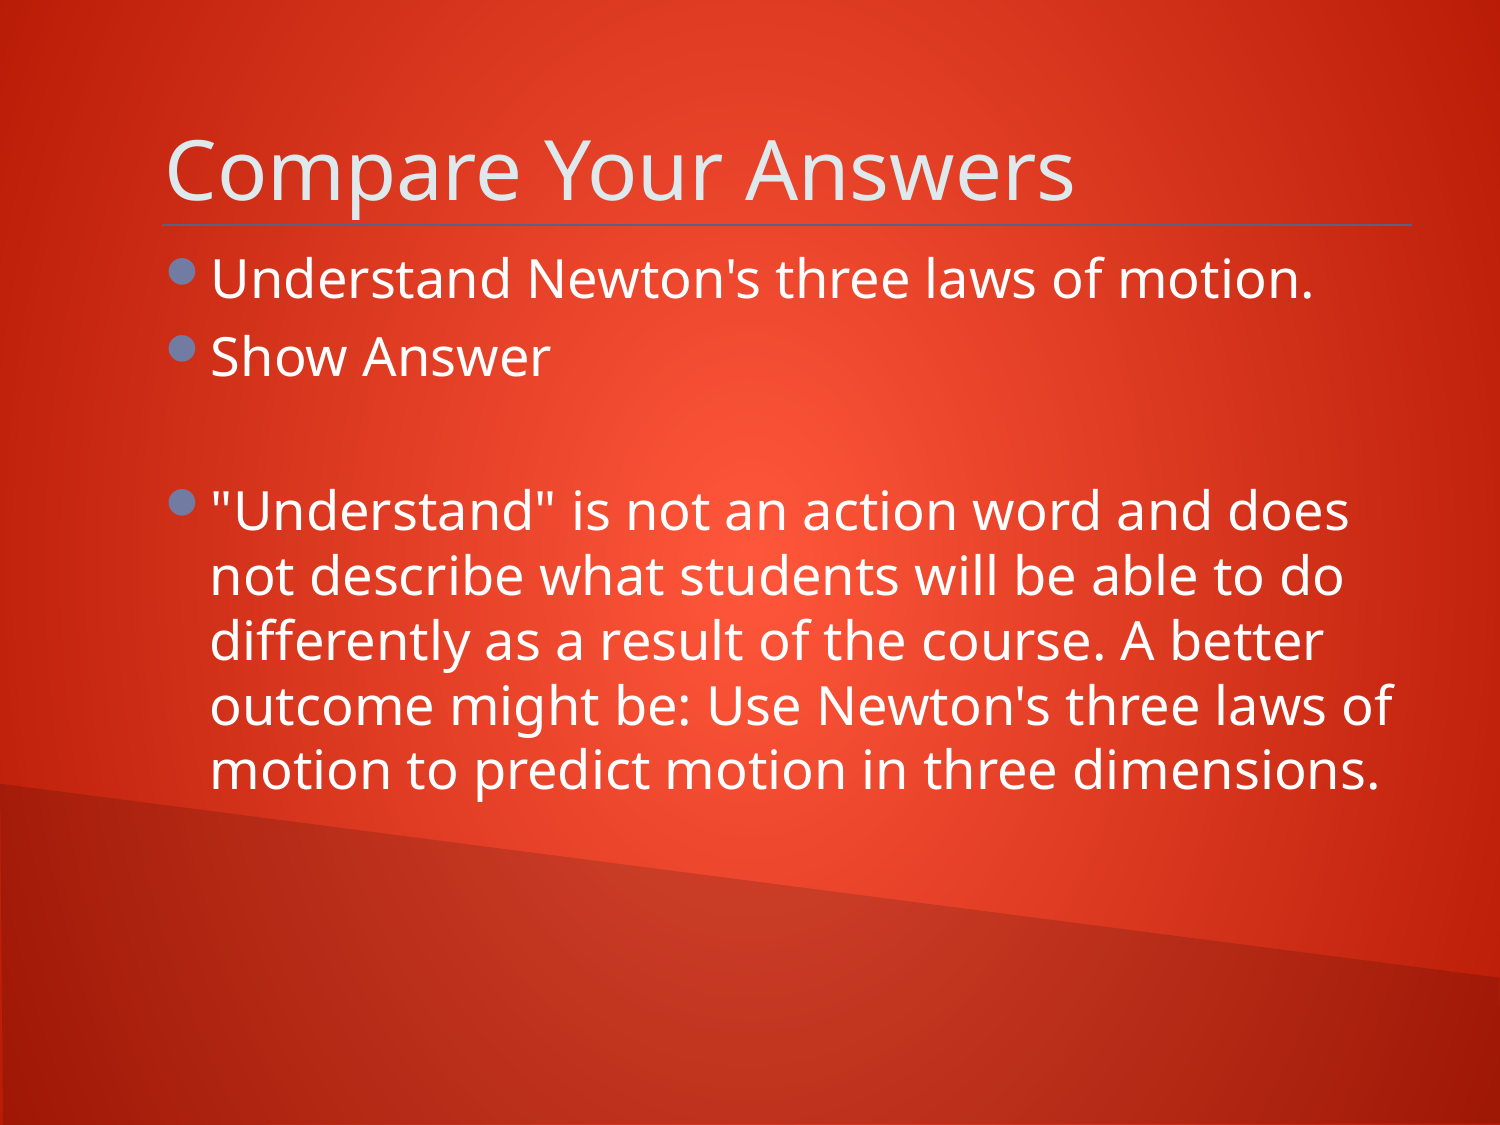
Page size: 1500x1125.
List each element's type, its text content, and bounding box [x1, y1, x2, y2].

title Compare Your Answers [150, 45, 1425, 233]
list Understand Newton's three laws of motion. Show Answer "Understand" is not an action word and does not describe what students will be able to do differently as a result of the course. A better outcome might be: Use Newton's three laws of motion to predict motion in three dimensions. [150, 237, 1425, 988]
